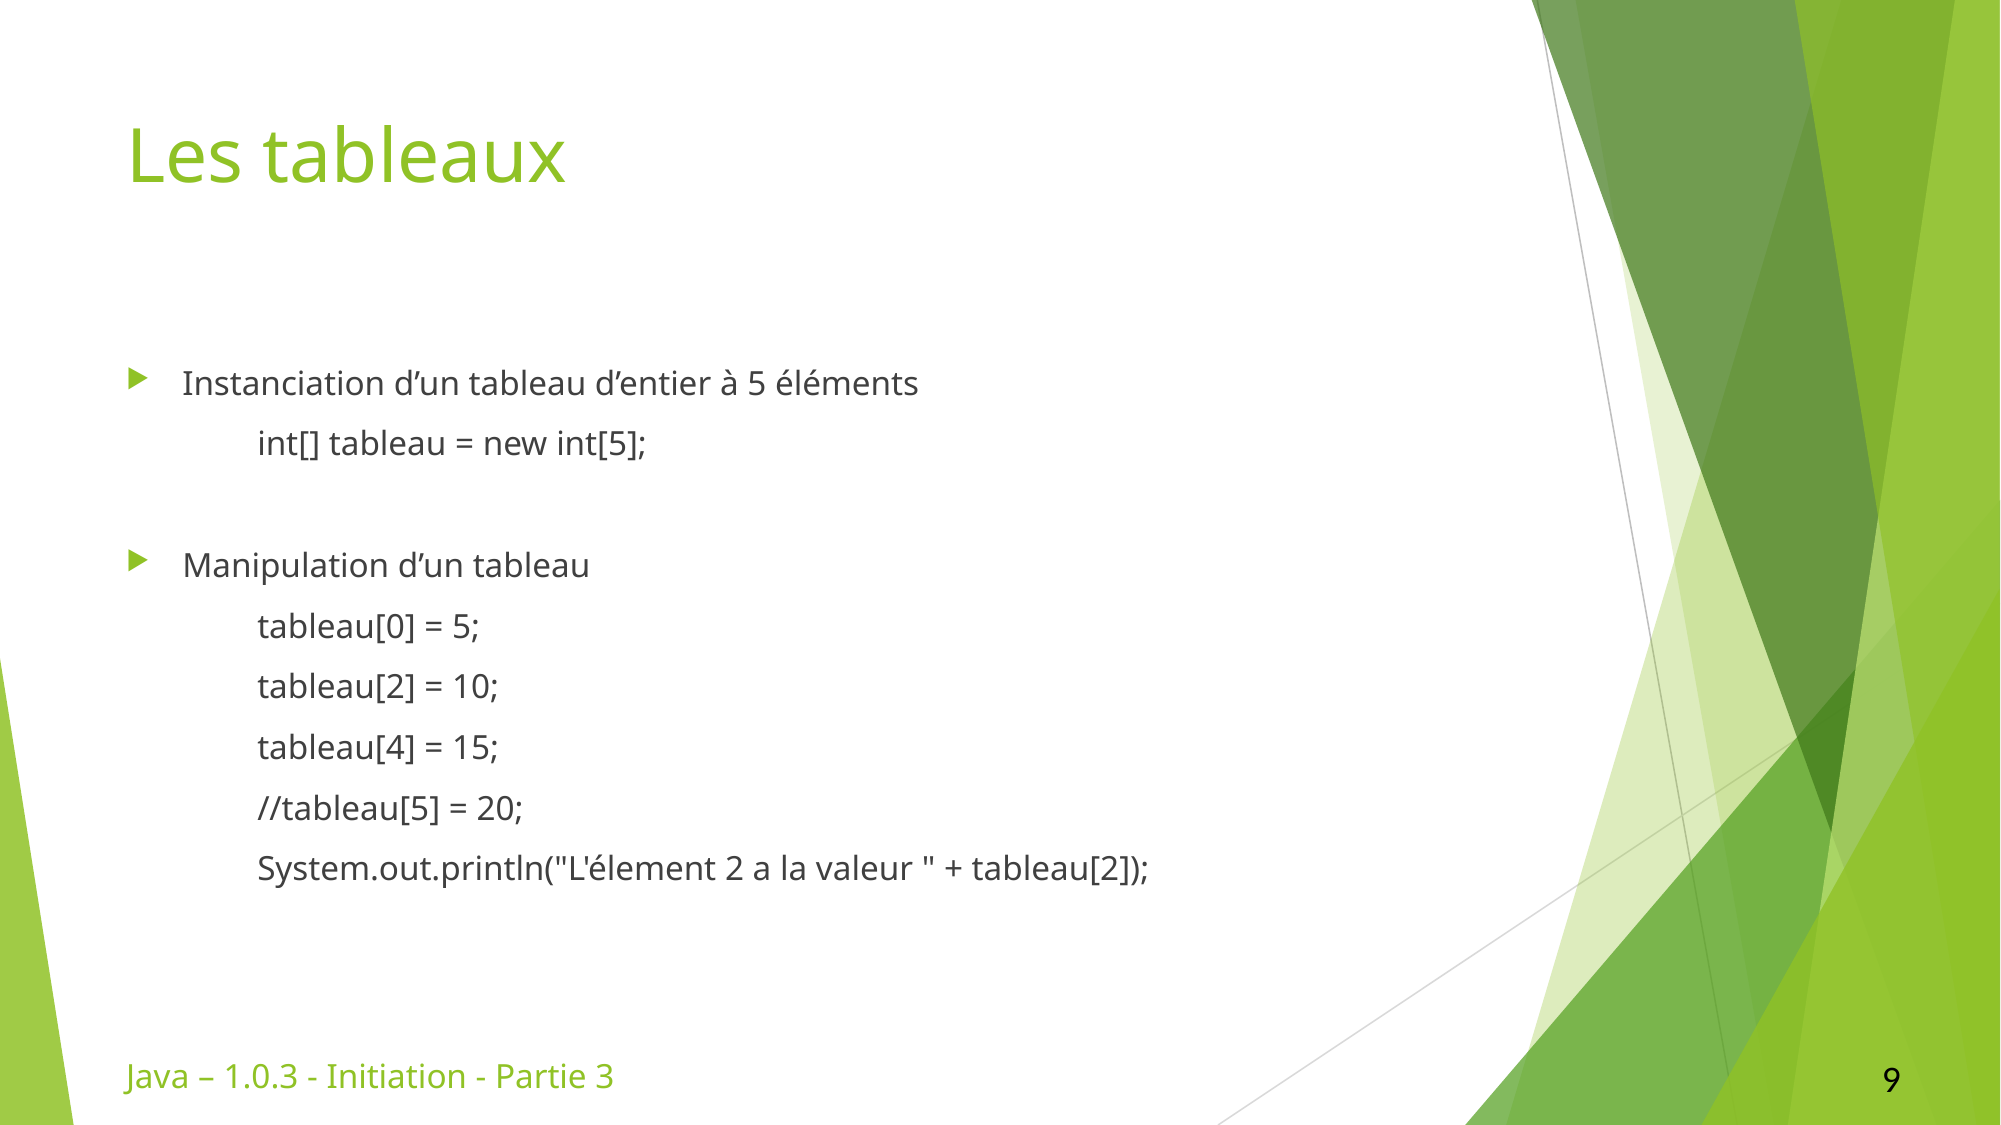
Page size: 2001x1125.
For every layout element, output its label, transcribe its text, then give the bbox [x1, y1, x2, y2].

list Instanciation d’un tableau d’entier à 5 éléments int[] tableau = new int[5]; Manipulation d’un tableau tableau[0] = 5; tableau[2] = 10; tableau[4] = 15; //tableau[5] = 20; System.out.println("L'élement 2 a la valeur " + tableau[2]); [111, 354, 1522, 992]
text_box [1866, 1047, 1979, 1108]
text_box Java – 1.0.3 - Initiation - Partie 3 [111, 1047, 1094, 1109]
title Les tableaux [111, 99, 1522, 317]
